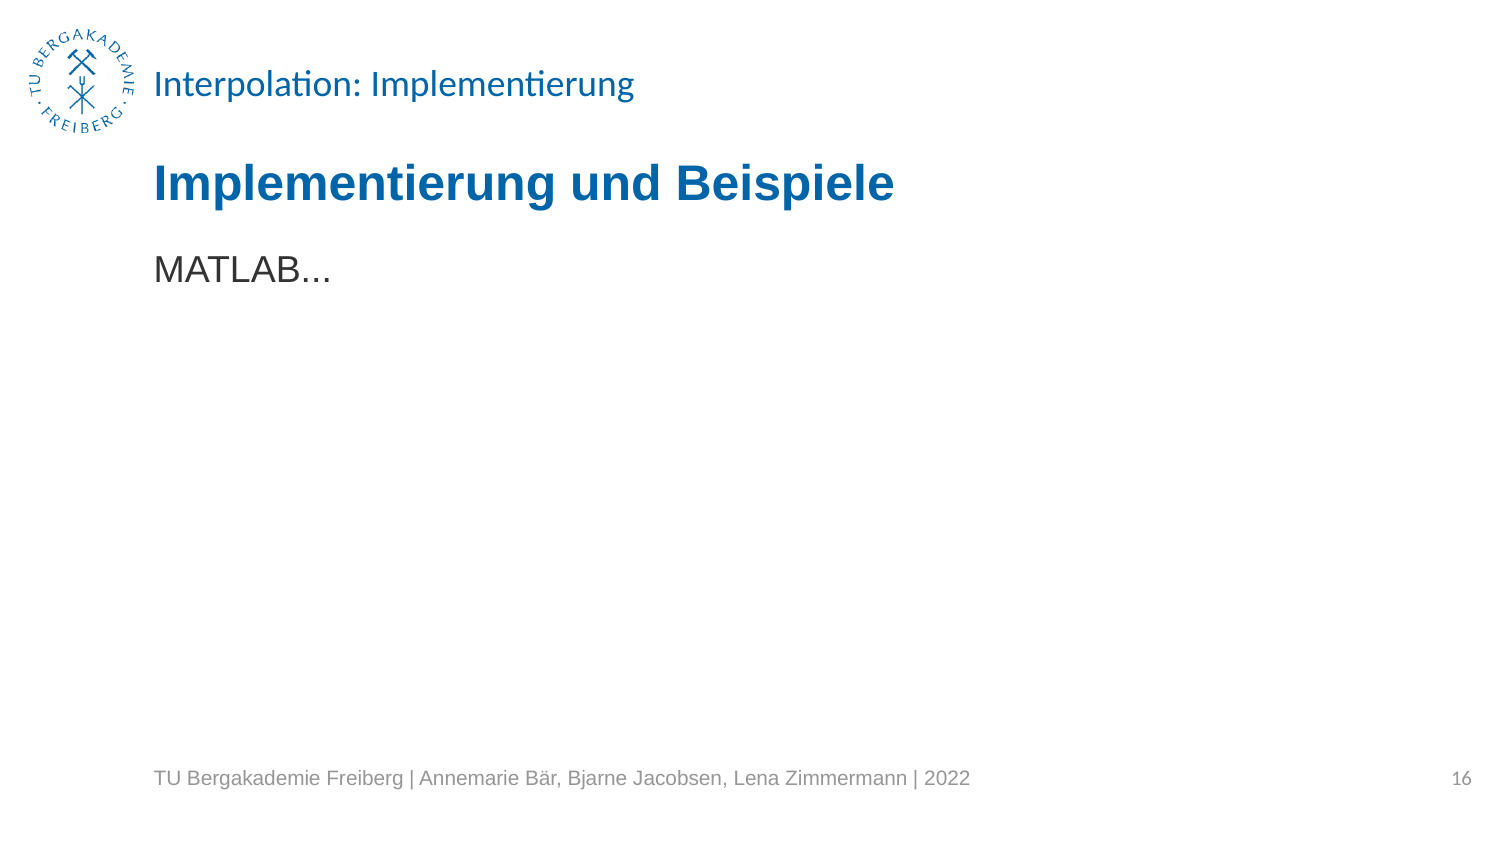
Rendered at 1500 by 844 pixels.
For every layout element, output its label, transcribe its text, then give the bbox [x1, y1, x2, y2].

slide_number <Foliennummer> [1352, 764, 1473, 825]
picture [29, 29, 134, 133]
footer TU Bergakademie Freiberg | Annemarie Bär, Bjarne Jacobsen, Lena Zimmermann | 2022 [153, 764, 1353, 824]
list MATLAB... [82, 244, 1282, 706]
list Implementierung und Beispiele [153, 150, 1353, 221]
title Interpolation: Implementierung [153, 29, 1353, 133]
